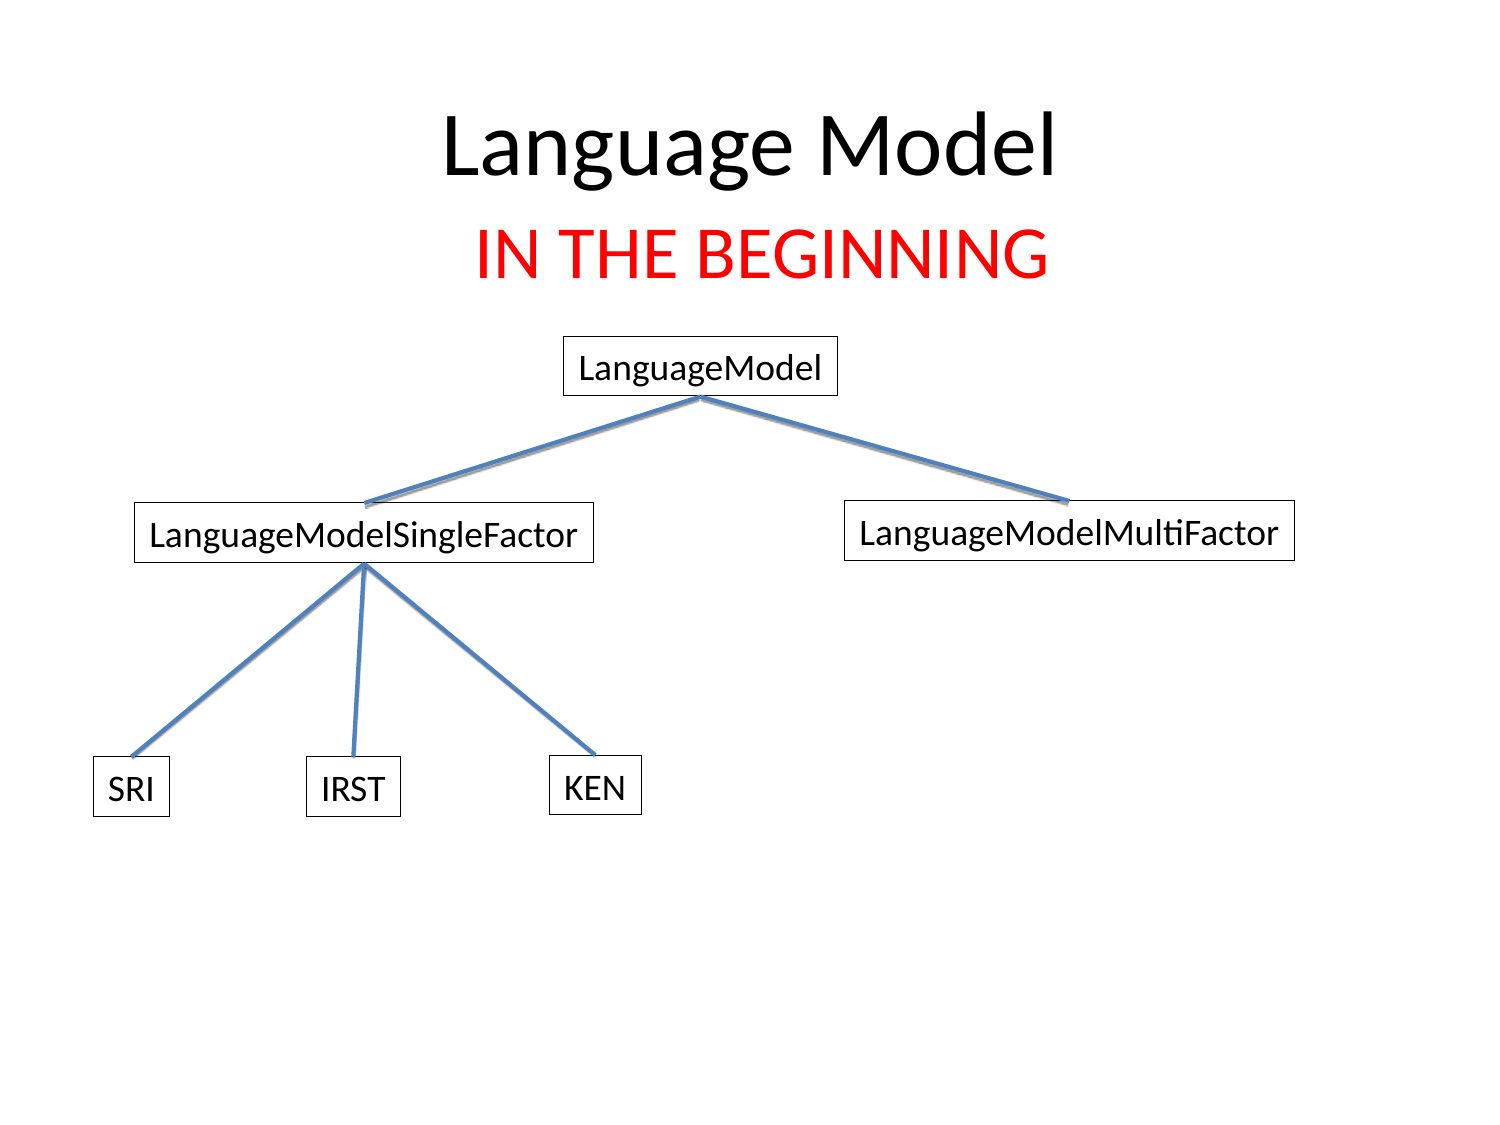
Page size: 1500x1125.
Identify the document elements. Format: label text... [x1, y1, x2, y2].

text_box KEN [549, 755, 642, 815]
text_box SRI [93, 756, 170, 817]
text_box LanguageModel [563, 336, 838, 396]
text_box IN THE BEGINNING [459, 195, 1066, 301]
text_box IRST [306, 756, 401, 817]
text_box LanguageModelSingleFactor [134, 502, 594, 563]
text_box LanguageModelMultiFactor [844, 500, 1295, 561]
title Language Model [75, 45, 1425, 233]
